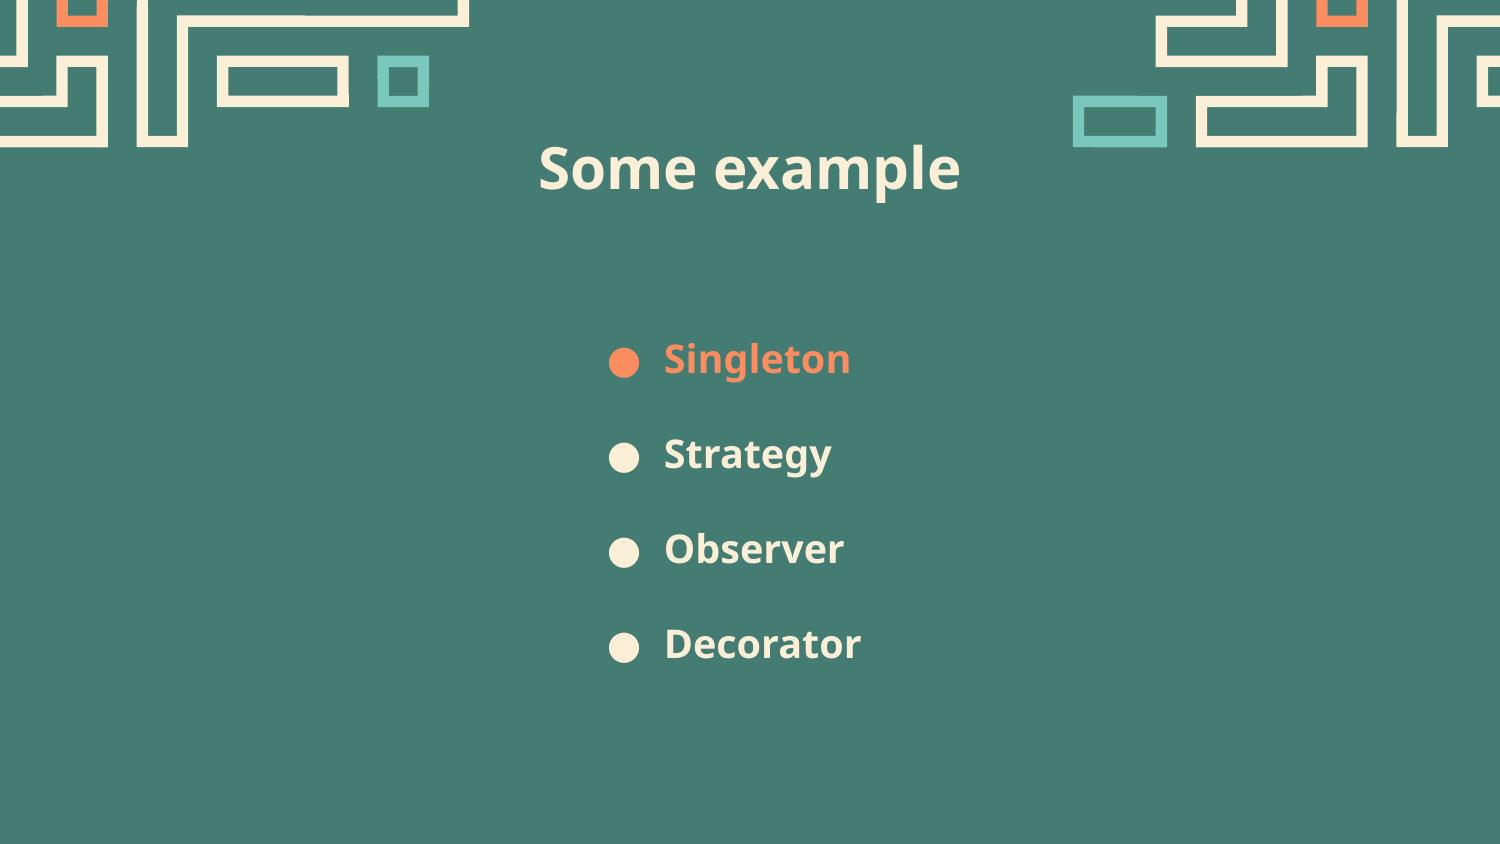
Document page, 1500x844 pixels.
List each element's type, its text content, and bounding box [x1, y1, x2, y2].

text_box Singleton Strategy Observer Decorator [574, 319, 926, 682]
title Some example [98, 122, 1402, 217]
